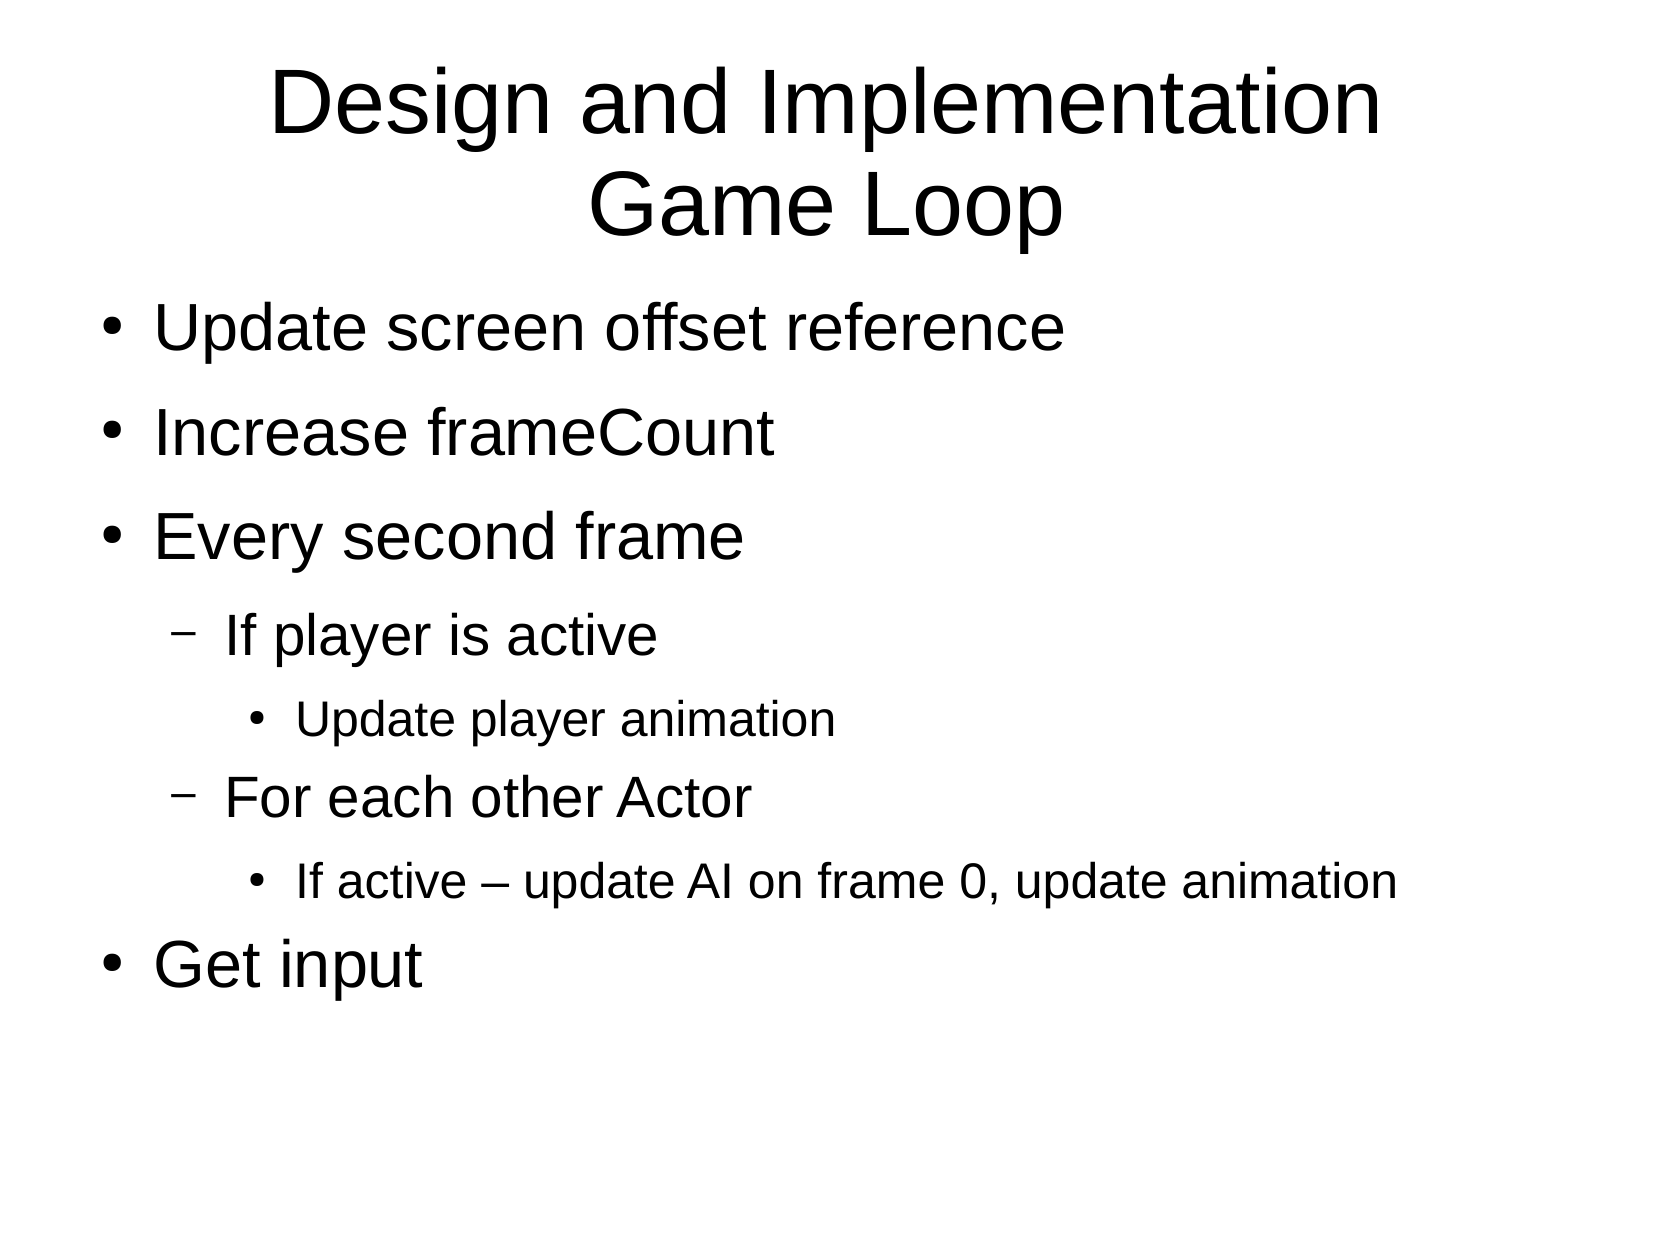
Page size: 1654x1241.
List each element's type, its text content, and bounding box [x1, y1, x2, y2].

title Design and Implementation Game Loop [82, 49, 1571, 257]
list Update screen offset reference Increase frameCount Every second frame If player is active Update player animation For each other Actor If active – update AI on frame 0, update animation Get input [82, 290, 1571, 1109]
